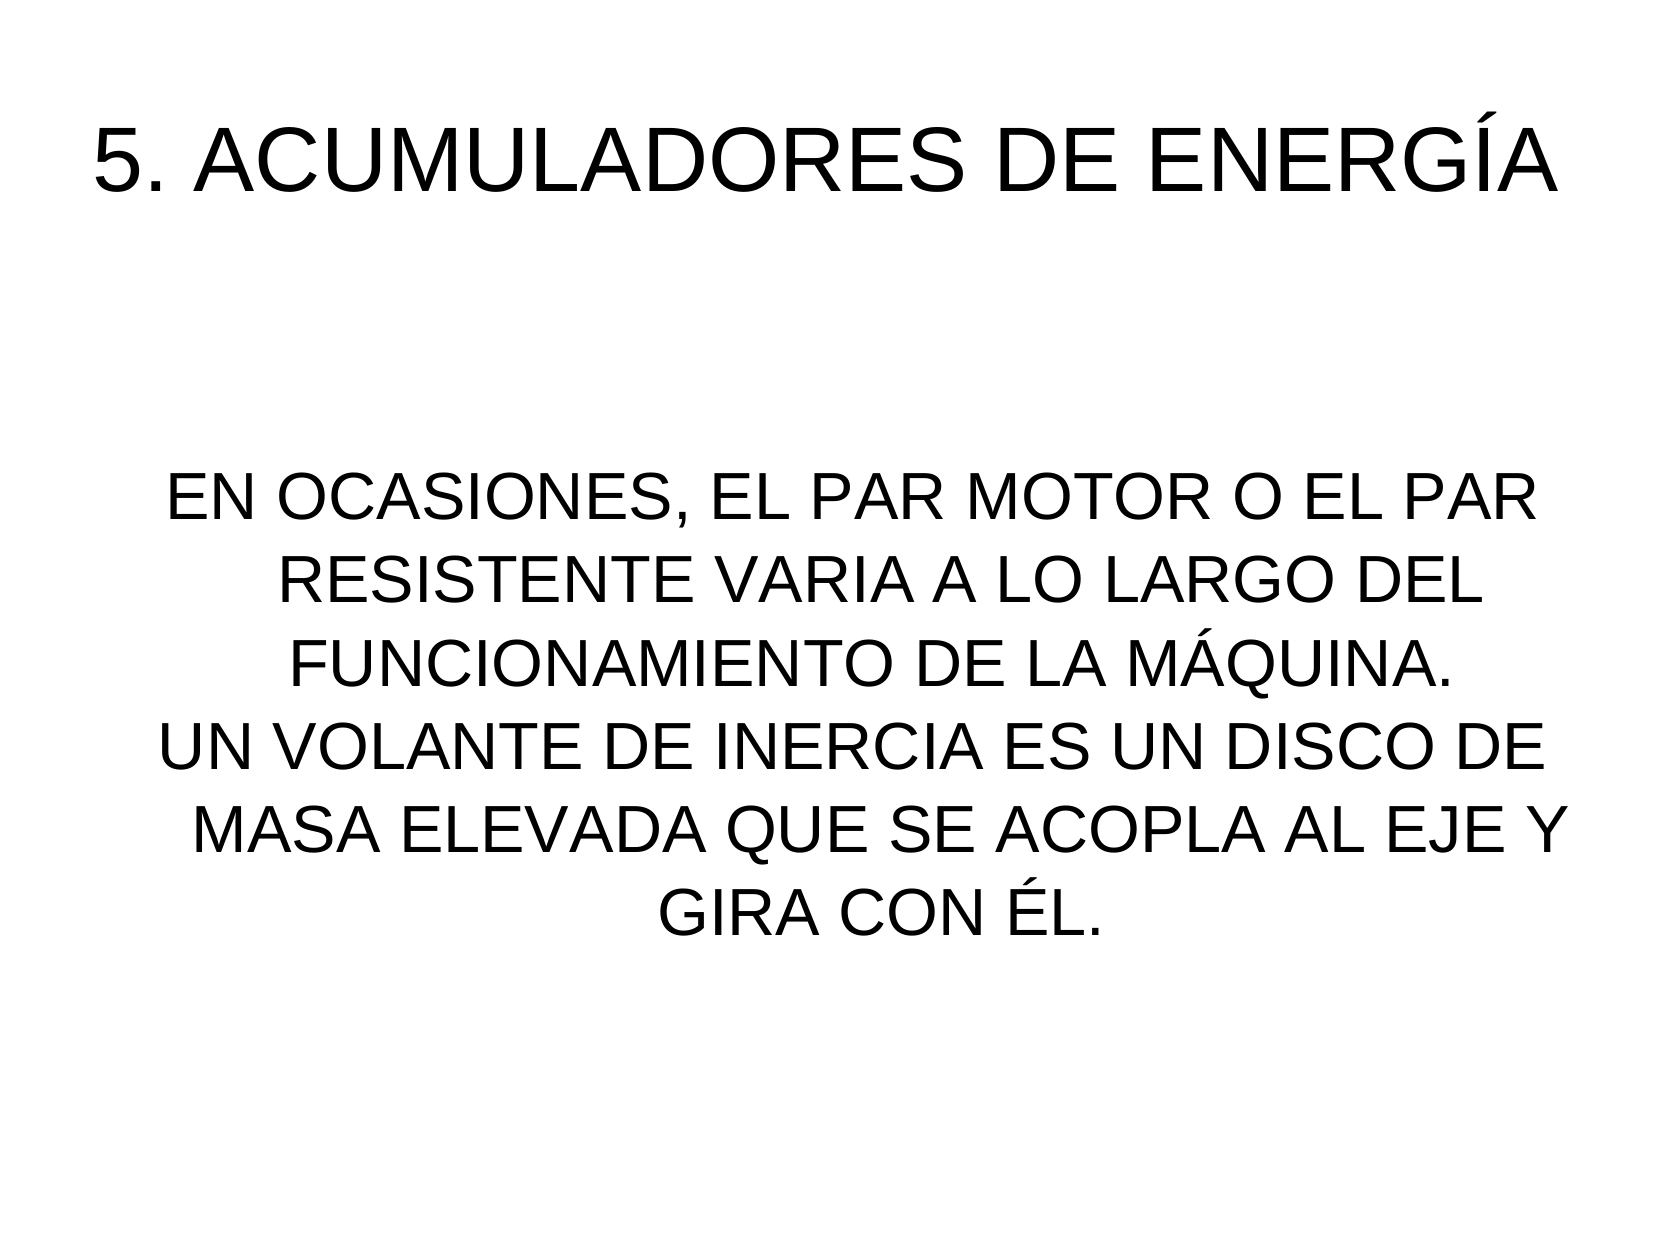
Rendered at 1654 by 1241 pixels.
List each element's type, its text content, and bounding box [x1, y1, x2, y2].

subtitle EN OCASIONES, EL PAR MOTOR O EL PAR RESISTENTE VARIA A LO LARGO DEL FUNCIONAMIENTO DE LA MÁQUINA. UN VOLANTE DE INERCIA ES UN DISCO DE MASA ELEVADA QUE SE ACOPLA AL EJE Y GIRA CON ÉL. [82, 290, 1625, 1109]
title 5. ACUMULADORES DE ENERGÍA [82, 38, 1571, 268]
